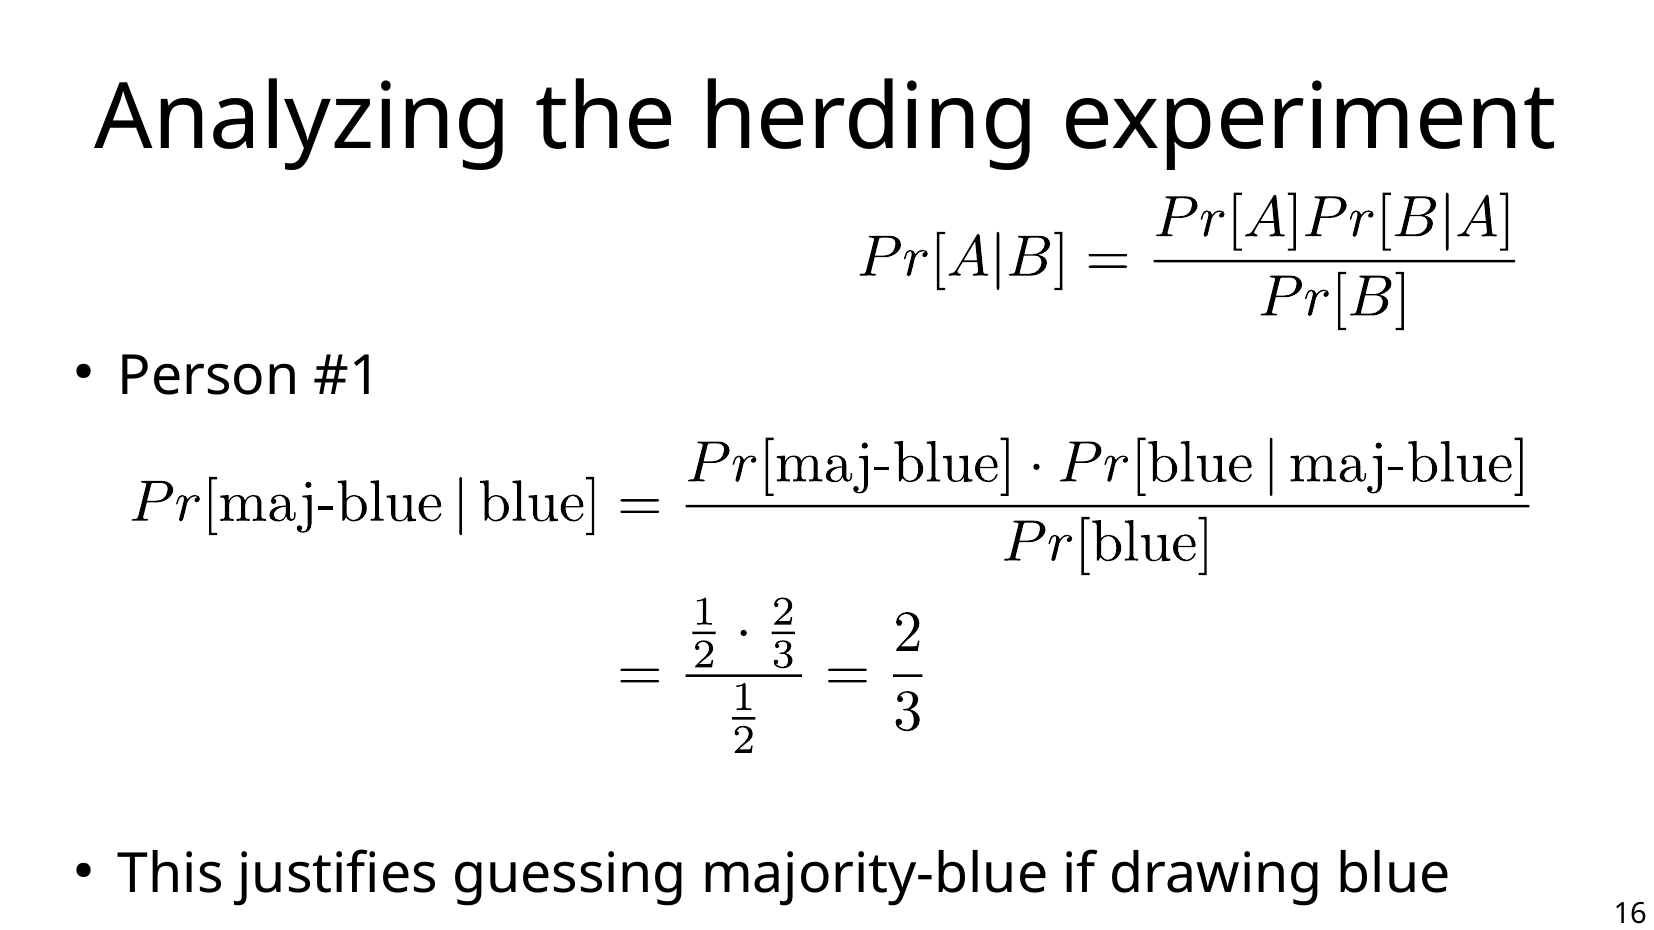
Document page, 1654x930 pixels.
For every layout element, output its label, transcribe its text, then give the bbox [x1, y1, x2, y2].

list Person #1 This justifies guessing majority-blue if drawing blue [58, 335, 1582, 910]
text_box [856, 192, 1516, 331]
text_box [129, 437, 1530, 753]
title Analyzing the herding experiment [82, 1, 1571, 225]
